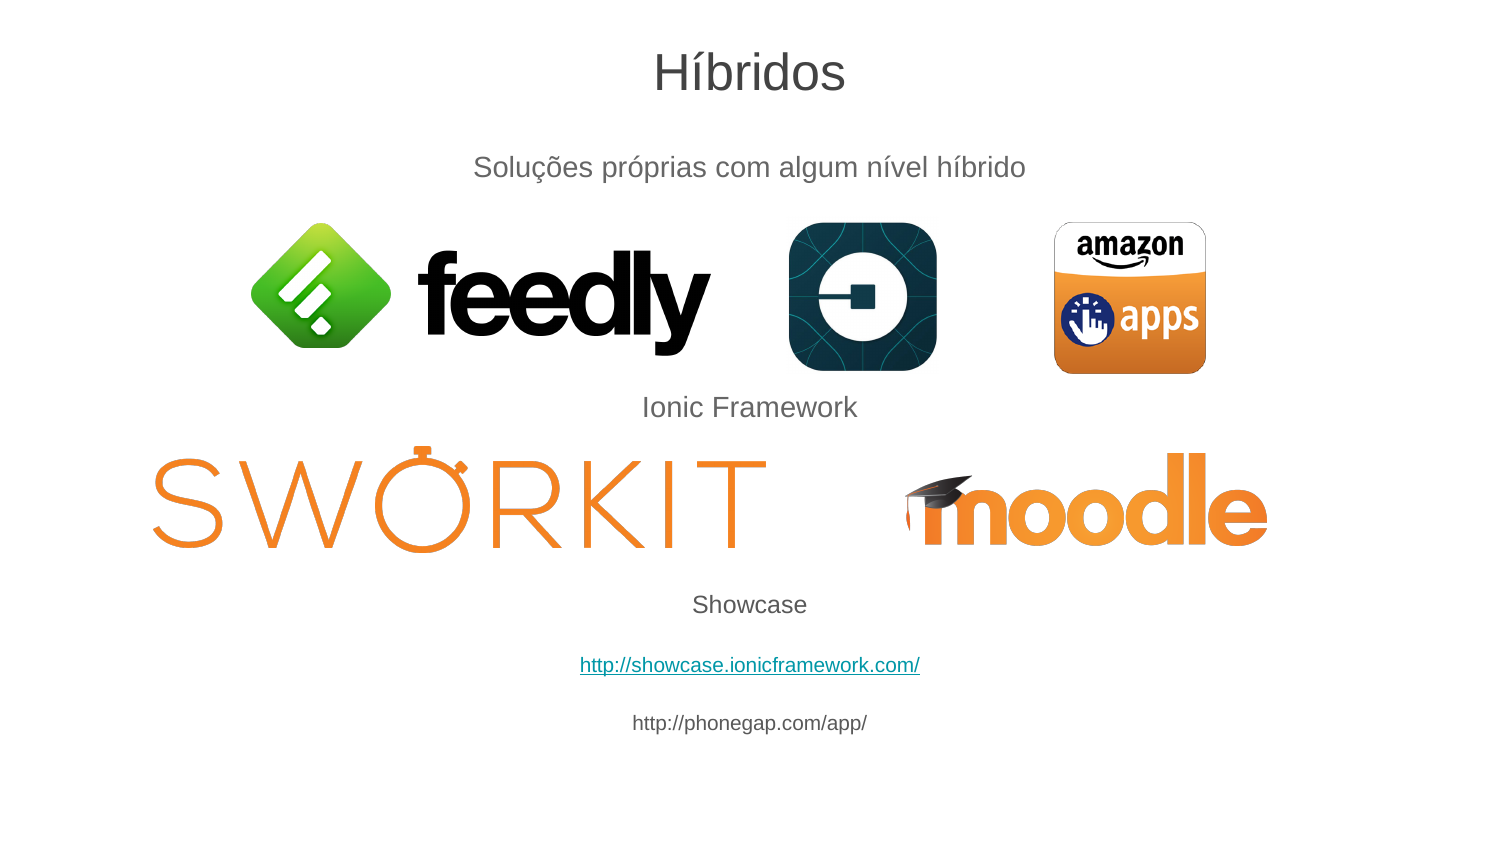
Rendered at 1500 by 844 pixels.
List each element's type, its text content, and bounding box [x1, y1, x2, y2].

text_box Soluções próprias com algum nível híbrido [407, 132, 1093, 206]
picture [905, 453, 1267, 546]
text_box Híbridos [437, 23, 1063, 144]
picture [153, 446, 766, 553]
picture [1054, 188, 1206, 374]
list Showcase http://showcase.ionicframework.com/ http://phonegap.com/app/ [51, 573, 1449, 750]
text_box Ionic Framework [512, 373, 988, 447]
picture [786, 216, 939, 373]
picture [251, 223, 711, 356]
